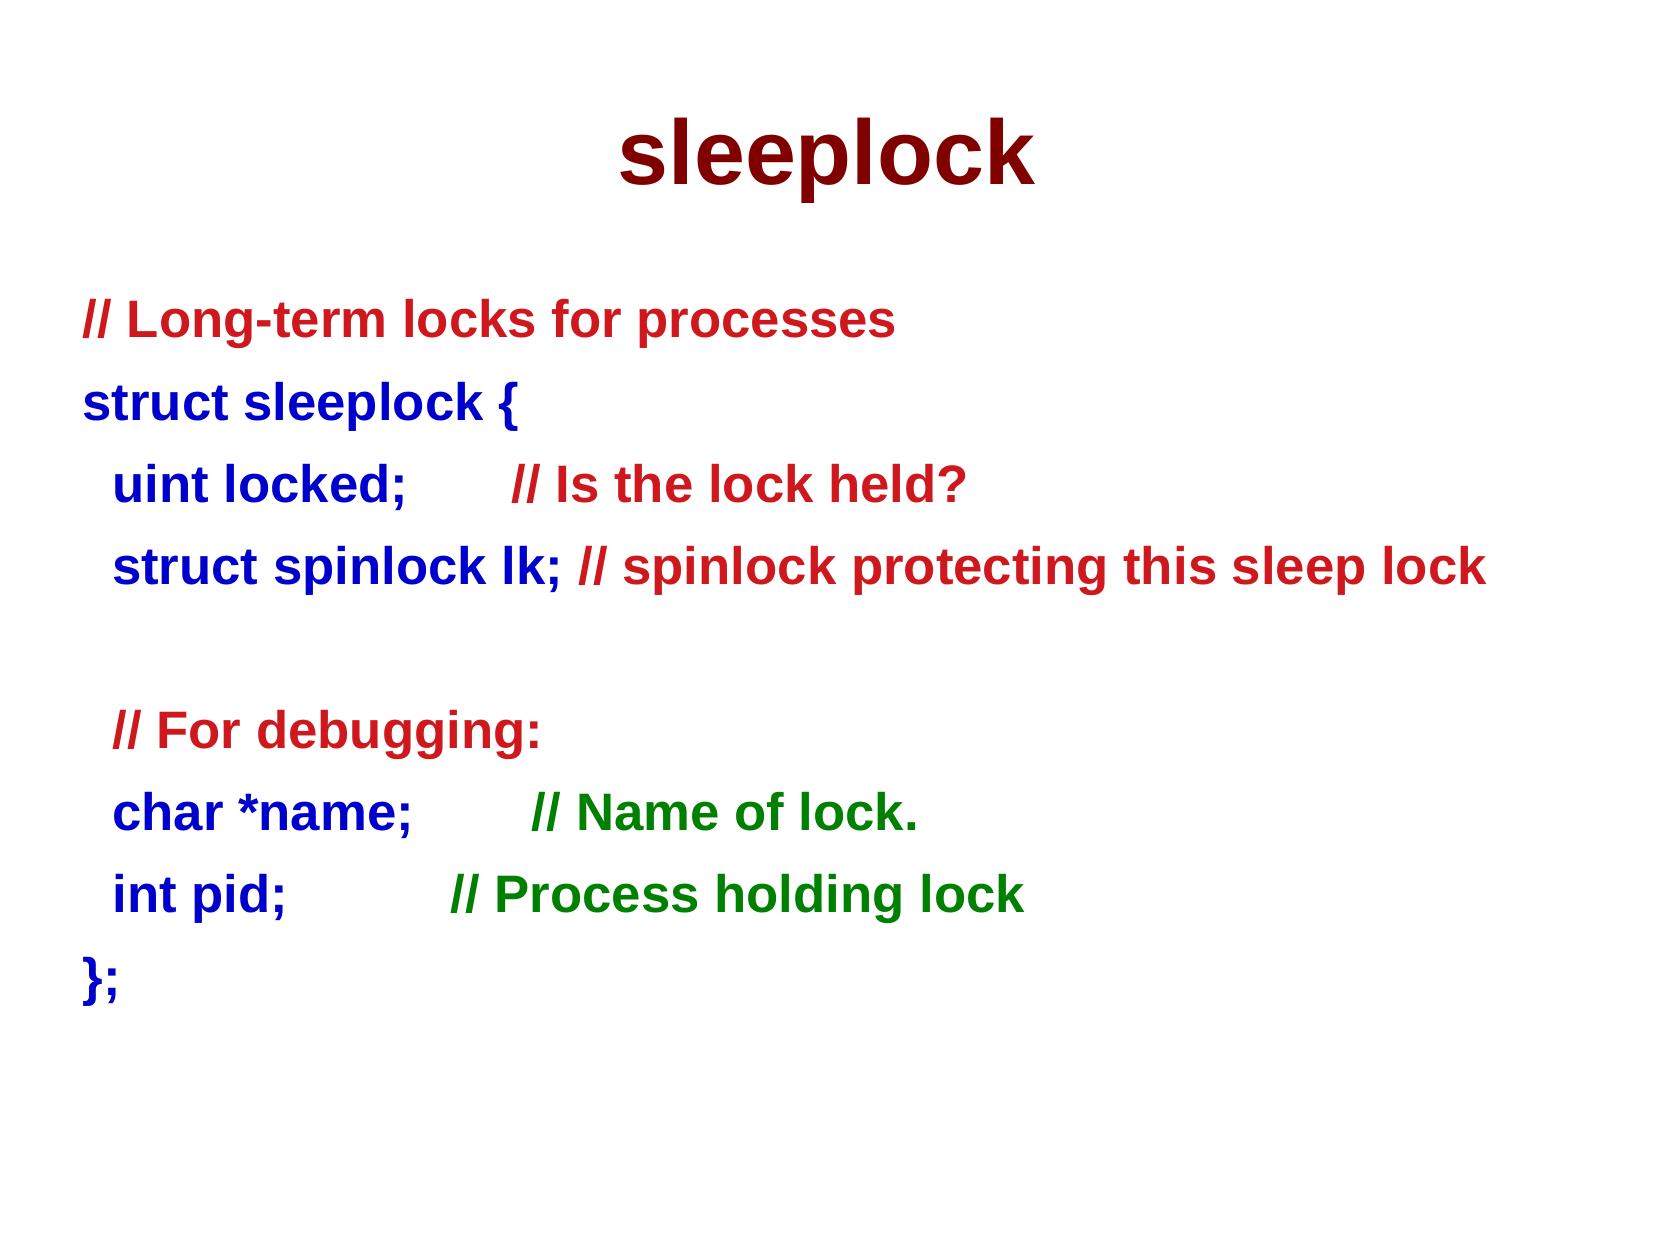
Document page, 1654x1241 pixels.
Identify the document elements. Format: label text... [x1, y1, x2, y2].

list // Long-term locks for processes struct sleeplock { uint locked; // Is the lock held? struct spinlock lk; // spinlock protecting this sleep lock // For debugging: char *name; // Name of lock. int pid; // Process holding lock }; [82, 290, 1571, 1010]
title sleeplock [82, 49, 1571, 257]
